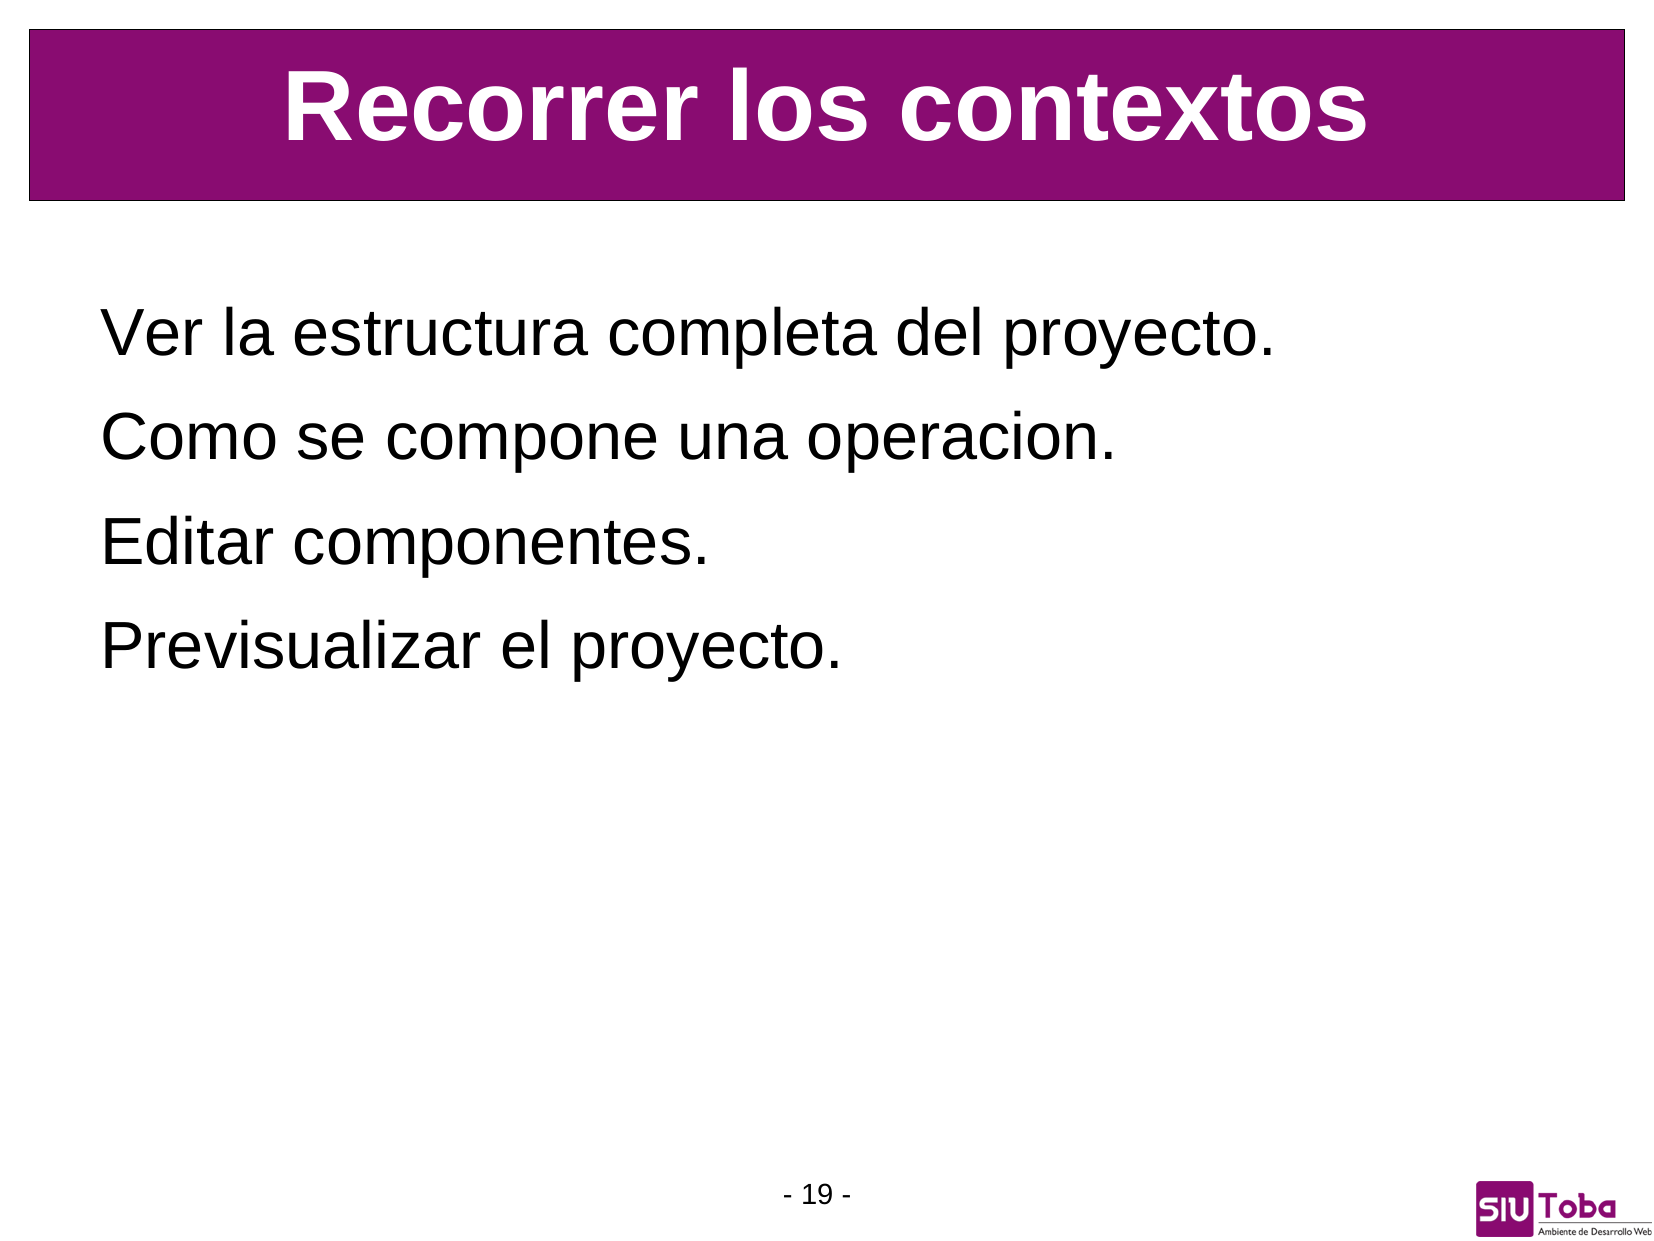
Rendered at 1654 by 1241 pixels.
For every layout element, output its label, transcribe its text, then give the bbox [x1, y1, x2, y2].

title Recorrer los contextos [59, 47, 1595, 166]
list Ver la estructura completa del proyecto. Como se compone una operacion. Editar componentes. Previsualizar el proyecto. [82, 295, 1565, 1013]
picture [1476, 1181, 1652, 1237]
